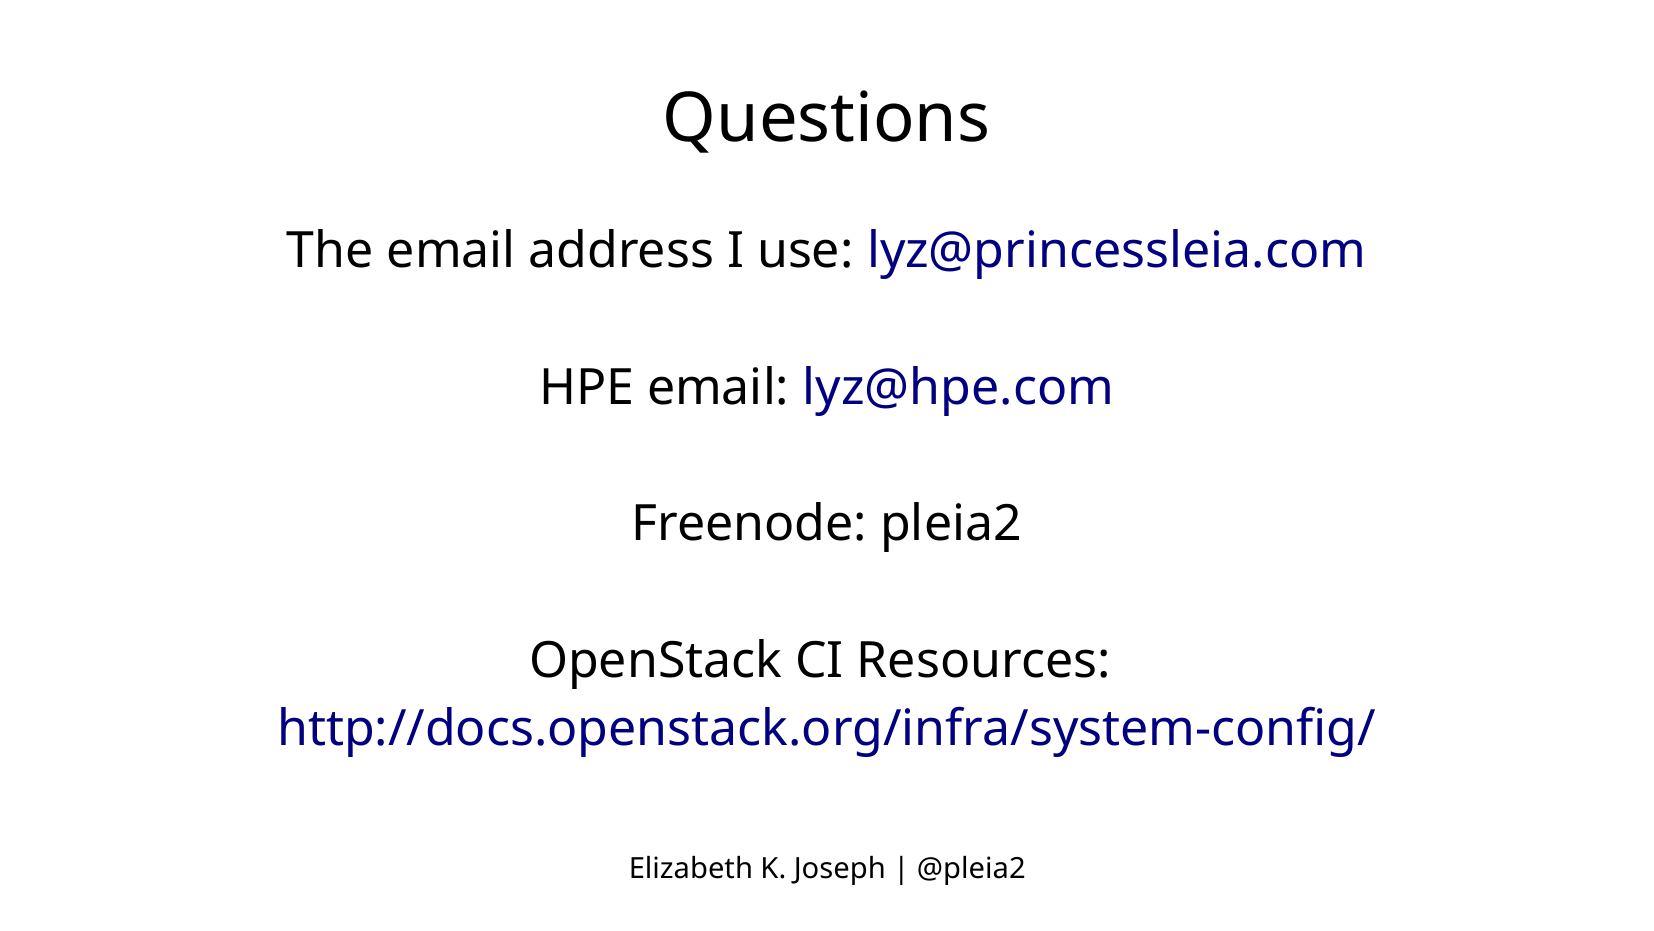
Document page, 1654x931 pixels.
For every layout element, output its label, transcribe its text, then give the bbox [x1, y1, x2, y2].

subtitle The email address I use: lyz@princessleia.com HPE email: lyz@hpe.com Freenode: pleia2 OpenStack CI Resources: http://docs.openstack.org/infra/system-config/ [82, 217, 1571, 758]
title Questions [82, 37, 1571, 193]
